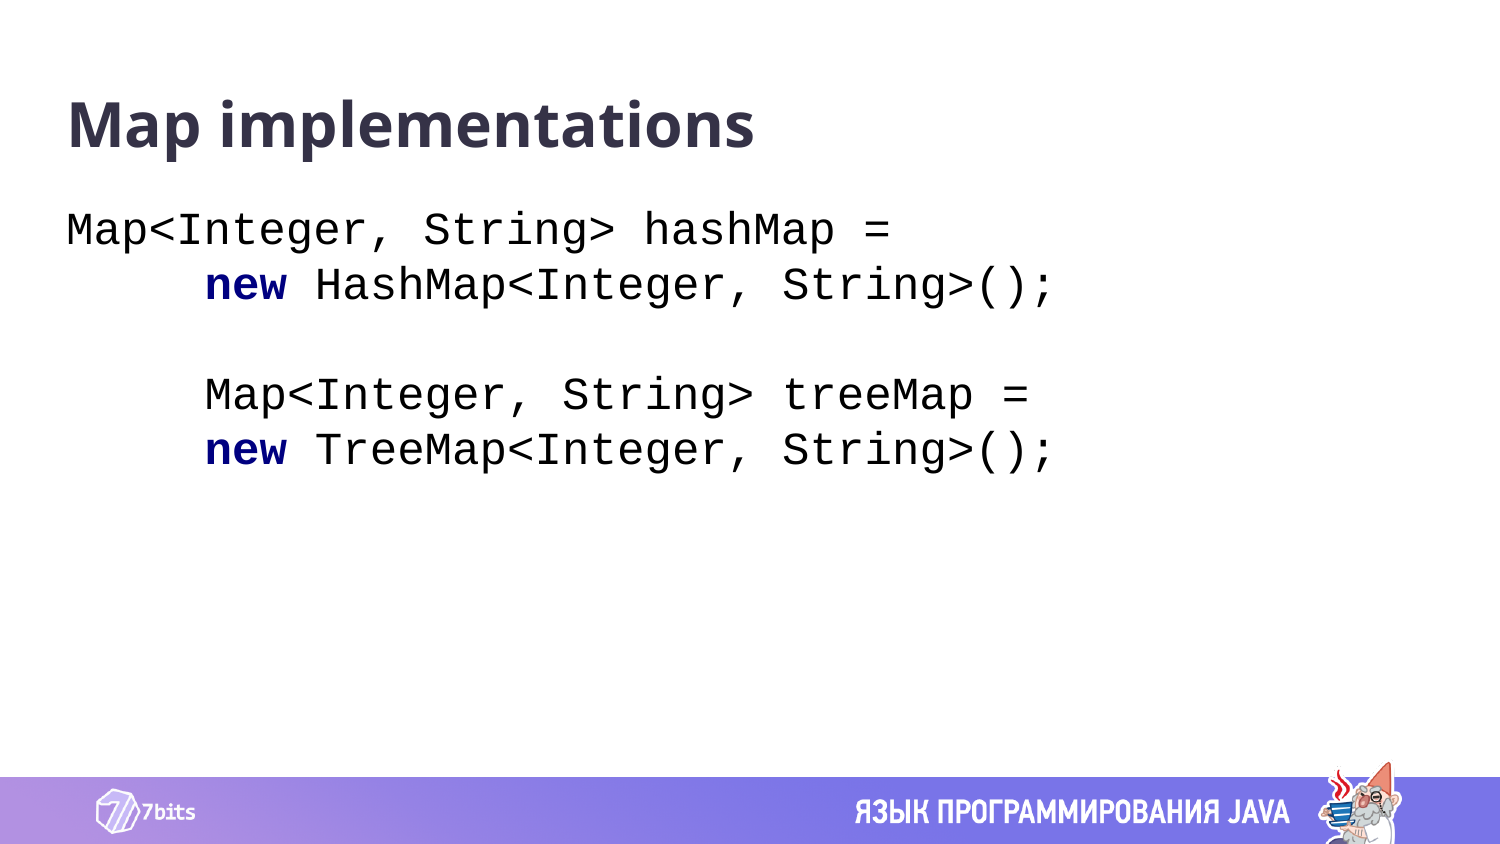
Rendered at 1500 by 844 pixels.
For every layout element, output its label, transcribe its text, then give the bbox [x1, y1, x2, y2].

picture [0, 717, 1500, 844]
list Map<Integer, String> hashMap = new HashMap<Integer, String>(); Map<Integer, String> treeMap = new TreeMap<Integer, String>(); [51, 184, 1449, 745]
title Map implementations [51, 69, 1449, 164]
